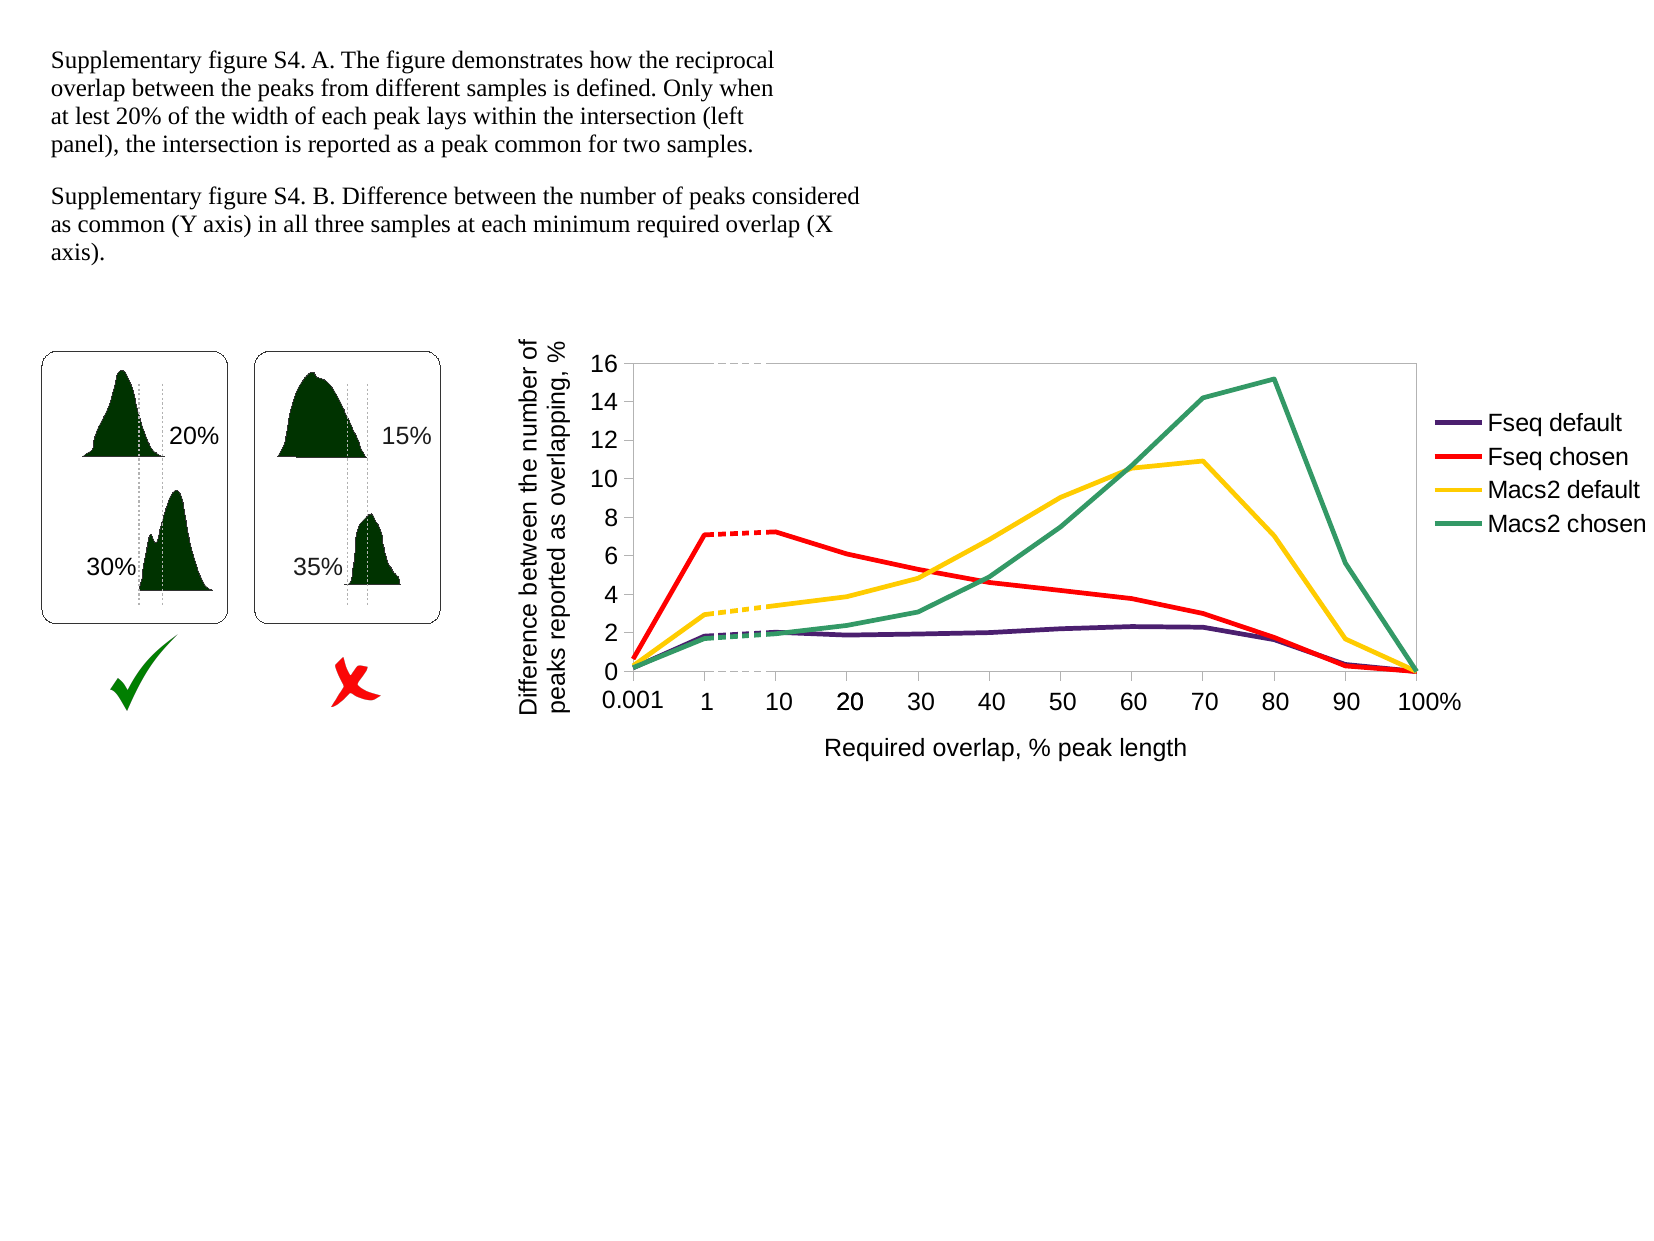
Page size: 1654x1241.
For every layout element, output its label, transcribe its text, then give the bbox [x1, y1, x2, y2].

text_box 15% [365, 414, 440, 459]
text_box [277, 372, 365, 458]
text_box 20% [228, 414, 236, 459]
text_box 1 [685, 680, 750, 724]
text_box 100% [1382, 680, 1477, 724]
text_box Required overlap, % peak length [809, 727, 1204, 770]
text_box [749, 354, 754, 686]
text_box 30 [892, 680, 963, 724]
text_box 30% [70, 544, 153, 589]
text_box 15% [441, 414, 448, 459]
picture [110, 634, 178, 711]
text_box Difference between the number of peaks reported as overlapping, % [506, 323, 578, 732]
text_box 60 [1105, 680, 1176, 724]
text_box 35% [277, 544, 360, 589]
text_box 50 [1034, 680, 1105, 724]
text_box [726, 354, 730, 686]
text_box 10 [750, 680, 821, 724]
picture [331, 657, 381, 707]
text_box [761, 354, 766, 686]
text_box [738, 354, 742, 686]
text_box Supplementary figure S4. A. The figure demonstrates how the reciprocal overlap between the peaks from different samples is defined. Only when at lest 20% of the width of each peak lays within the intersection (left panel), the intersection is reported as a peak common for two samples. [36, 39, 791, 167]
picture [1426, 402, 1654, 544]
text_box 20% [153, 414, 227, 459]
text_box 40 [963, 680, 1034, 724]
text_box Supplementary figure S4. B. Difference between the number of peaks considered as common (Y axis) in all three samples at each minimum required overlap (X axis). [36, 175, 876, 275]
text_box 20 [821, 680, 892, 724]
text_box [82, 370, 153, 457]
text_box 80 [1246, 680, 1317, 724]
chart [578, 342, 1442, 721]
text_box [355, 513, 401, 585]
text_box [673, 685, 1424, 727]
text_box [140, 490, 213, 591]
text_box [714, 354, 718, 686]
text_box 90 [1317, 680, 1382, 724]
text_box 70 [1176, 680, 1246, 724]
